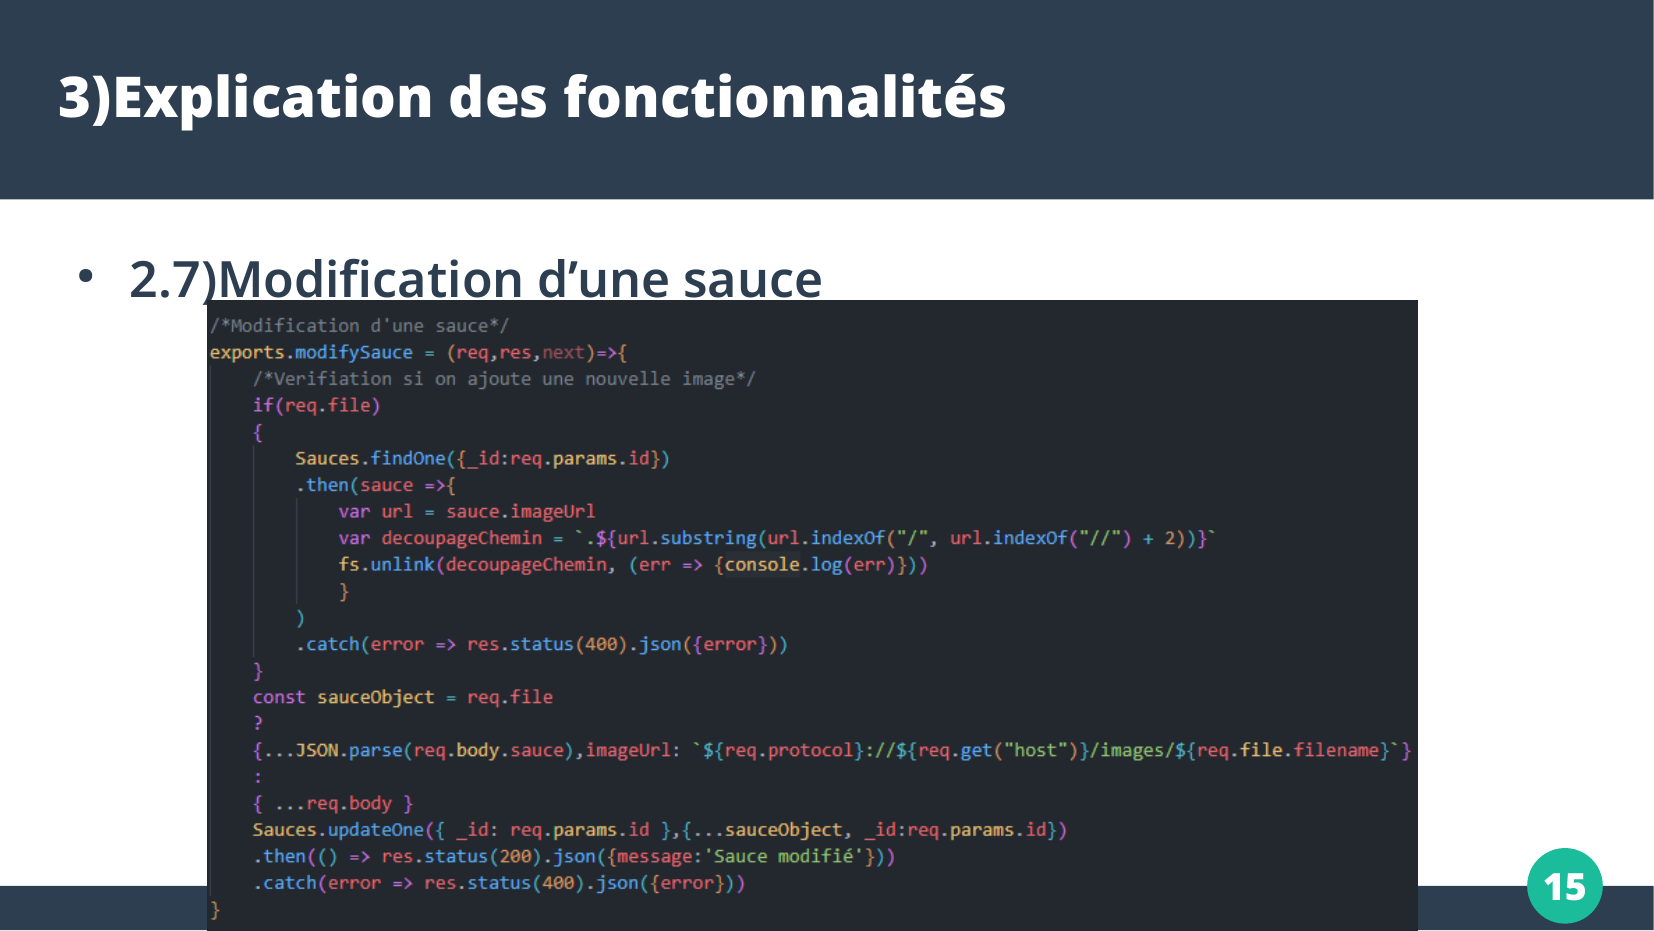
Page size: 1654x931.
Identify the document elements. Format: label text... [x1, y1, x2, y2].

title 3)Explication des fonctionnalités [59, 37, 1595, 155]
picture [207, 300, 1418, 931]
list 2.7)Modification d’une sauce [59, 243, 1595, 864]
